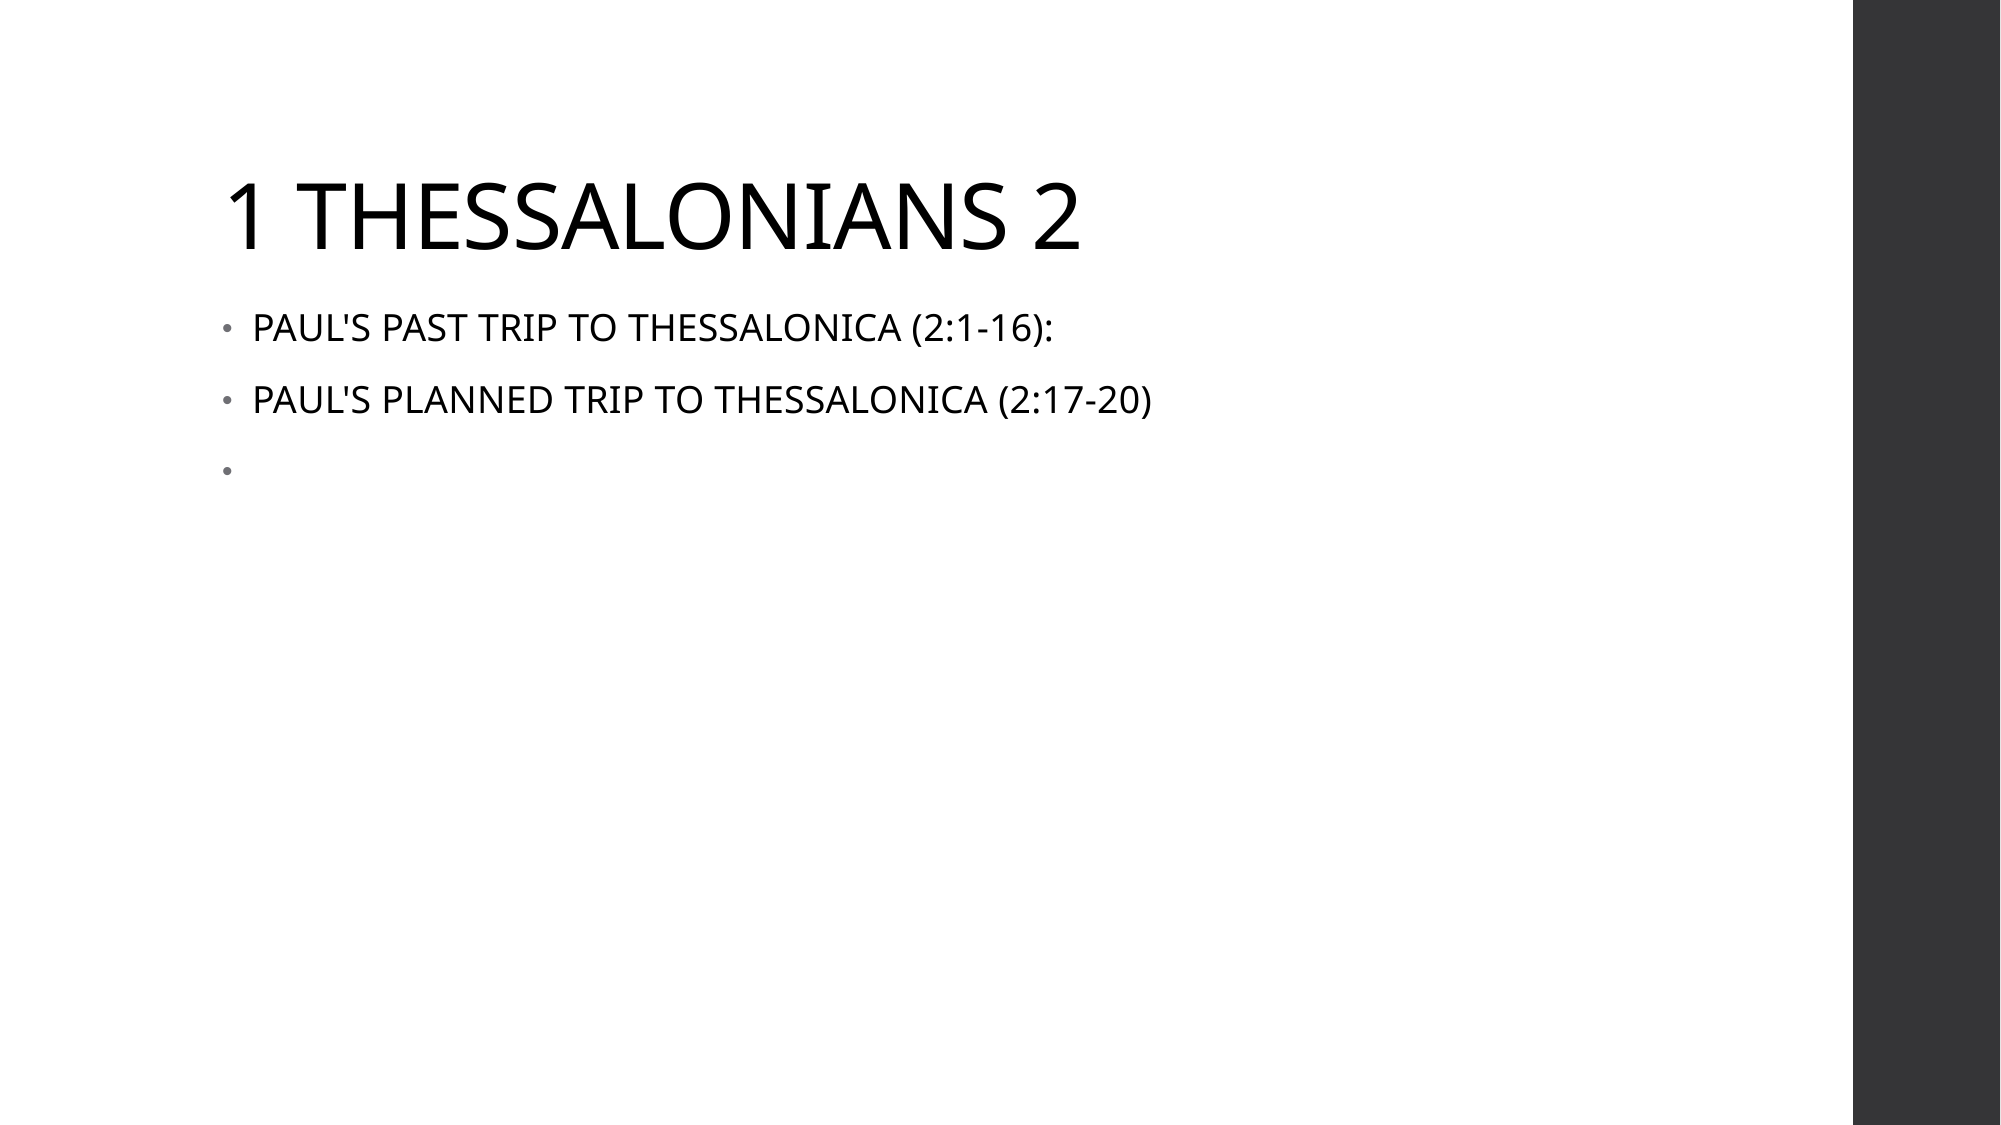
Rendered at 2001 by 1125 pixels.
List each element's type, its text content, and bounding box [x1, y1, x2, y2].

list PAUL'S PAST TRIP TO THESSALONICA (2:1-16): PAUL'S PLANNED TRIP TO THESSALONICA (2:17-20) [206, 299, 1617, 1014]
title 1 THESSALONIANS 2 [206, 60, 1797, 278]
